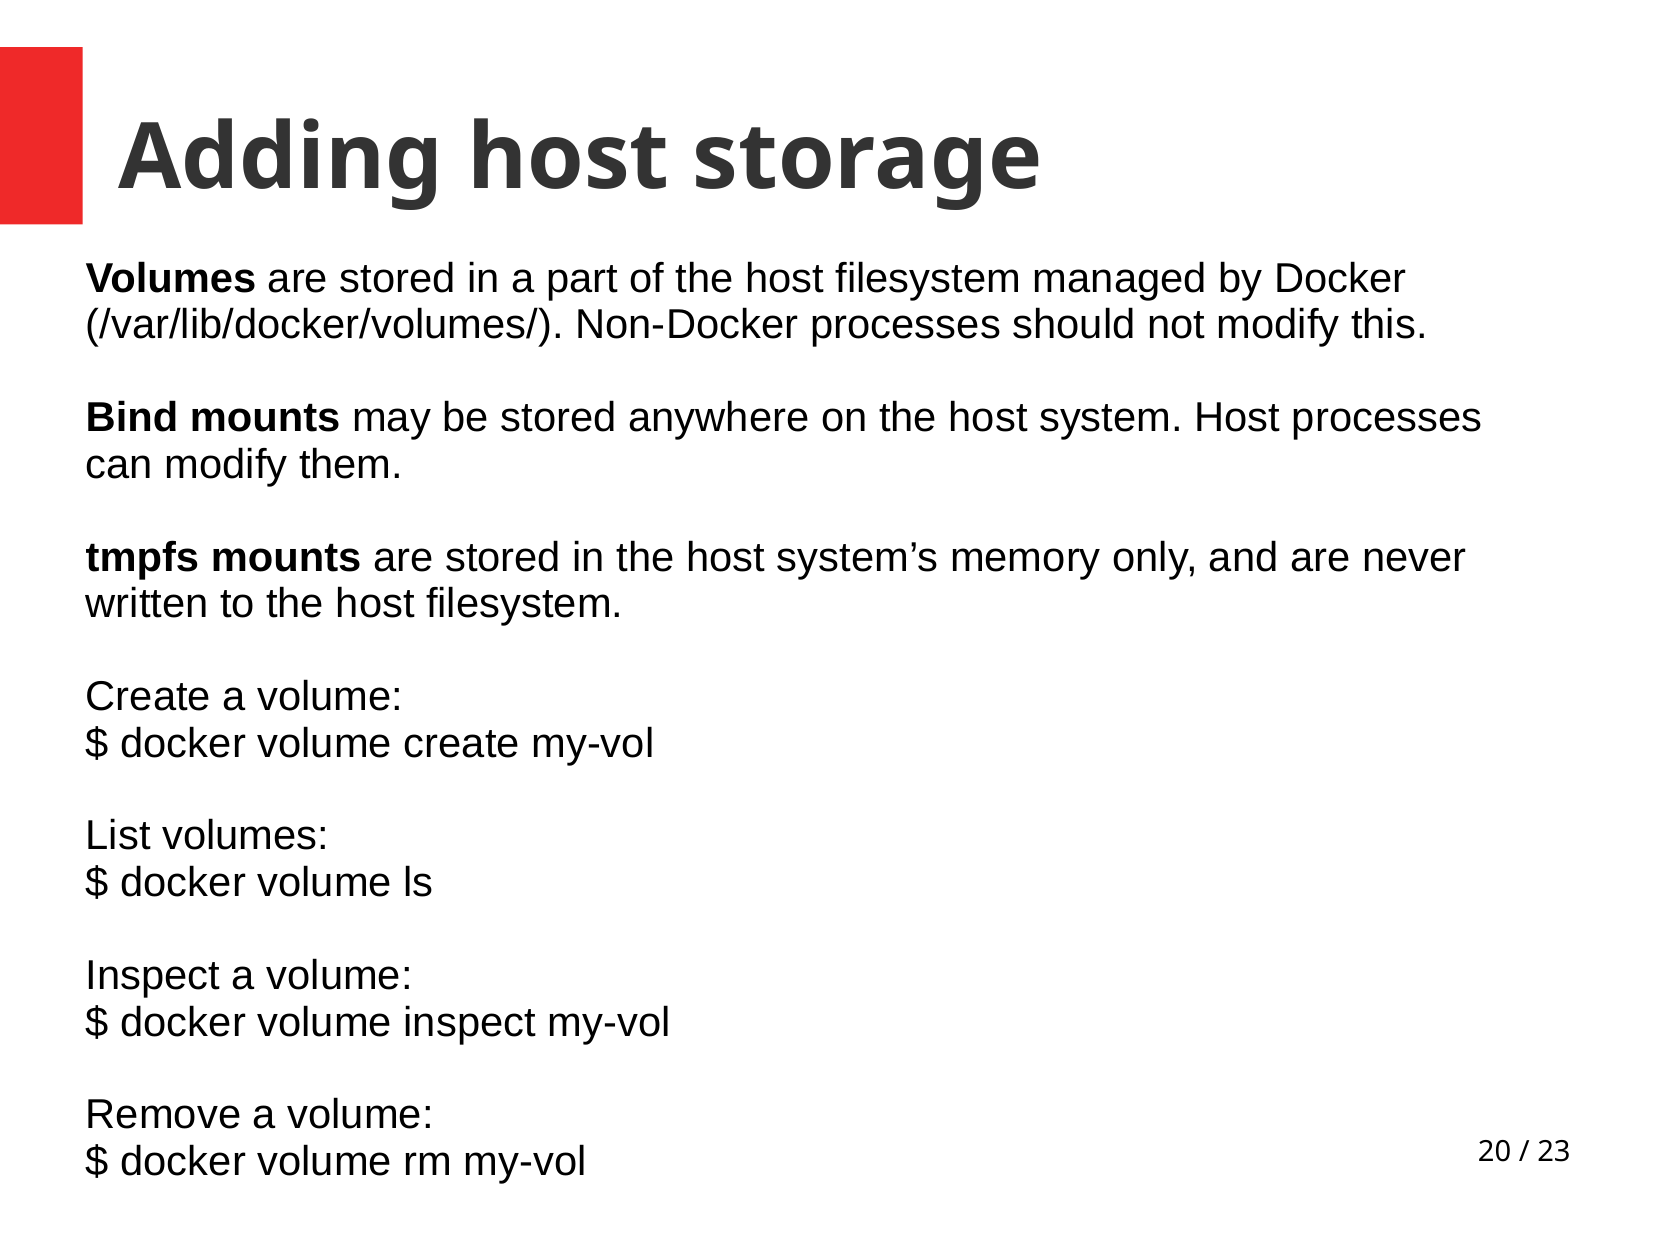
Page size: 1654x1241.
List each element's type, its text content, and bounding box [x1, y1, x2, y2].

title Adding host storage [118, 49, 1571, 200]
text_box Volumes are stored in a part of the host filesystem managed by Docker (/var/lib/docker/volumes/). Non-Docker processes should not modify this. Bind mounts may be stored anywhere on the host system. Host processes can modify them. tmpfs mounts are stored in the host system’s memory only, and are never written to the host filesystem. Create a volume: $ docker volume create my-vol List volumes: $ docker volume ls Inspect a volume: $ docker volume inspect my-vol Remove a volume: $ docker volume rm my-vol [70, 200, 1571, 1239]
